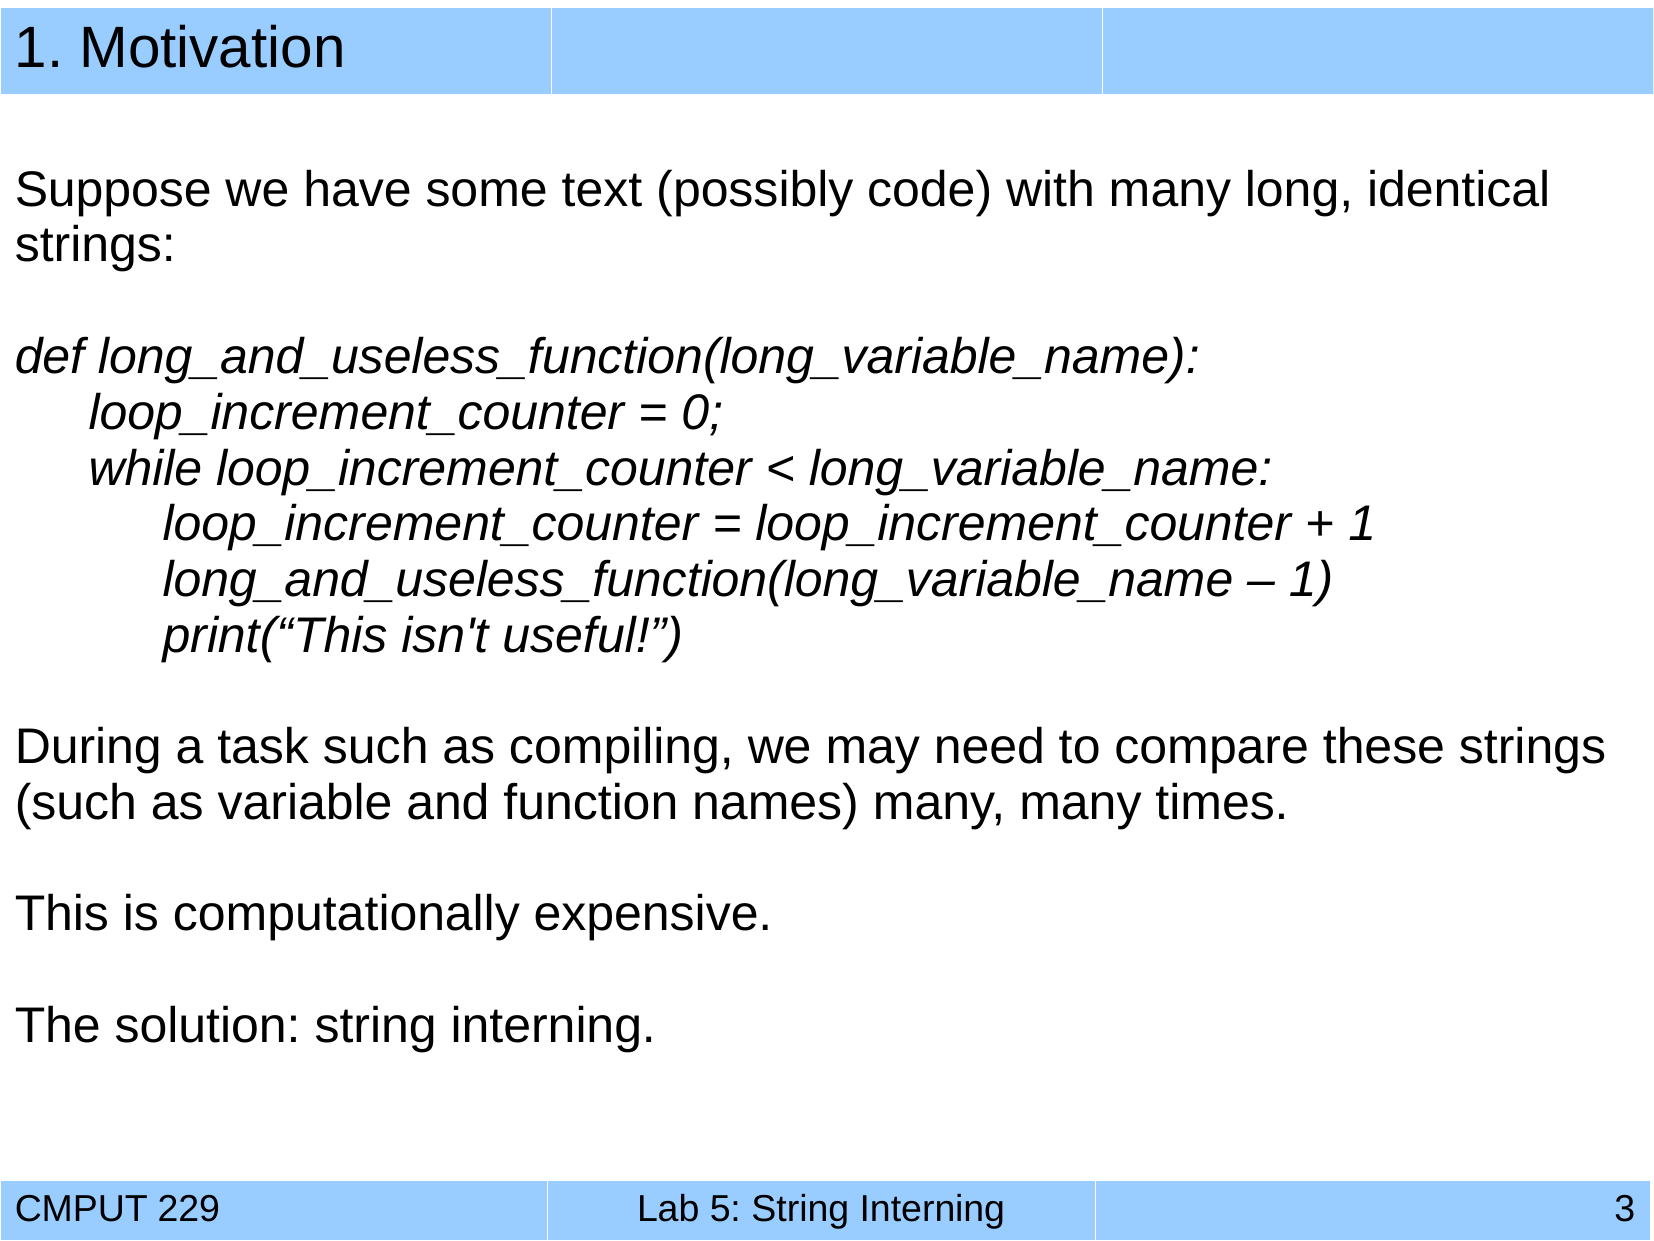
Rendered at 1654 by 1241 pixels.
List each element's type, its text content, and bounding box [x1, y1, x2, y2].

table_header Lab 5: String Interning [548, 1181, 1095, 1240]
table_header 1. Motivation [1, 8, 551, 94]
table_header <number> [1096, 1181, 1650, 1240]
text_box Suppose we have some text (possibly code) with many long, identical strings: def long_and_useless_function(long_variable_name): loop_increment_counter = 0; while loop_increment_counter < long_variable_name: loop_increment_counter = loop_increment_counter + 1 long_and_useless_function(long_variable_name – 1) print(“This isn't useful!”) During a task such as compiling, we may need to compare these strings (such as variable and function names) many, many times. This is computationally expensive. The solution: string interning. [0, 153, 1654, 1134]
table_header [552, 8, 1102, 94]
table_header CMPUT 229 [1, 1181, 547, 1240]
table_header [1103, 8, 1653, 94]
